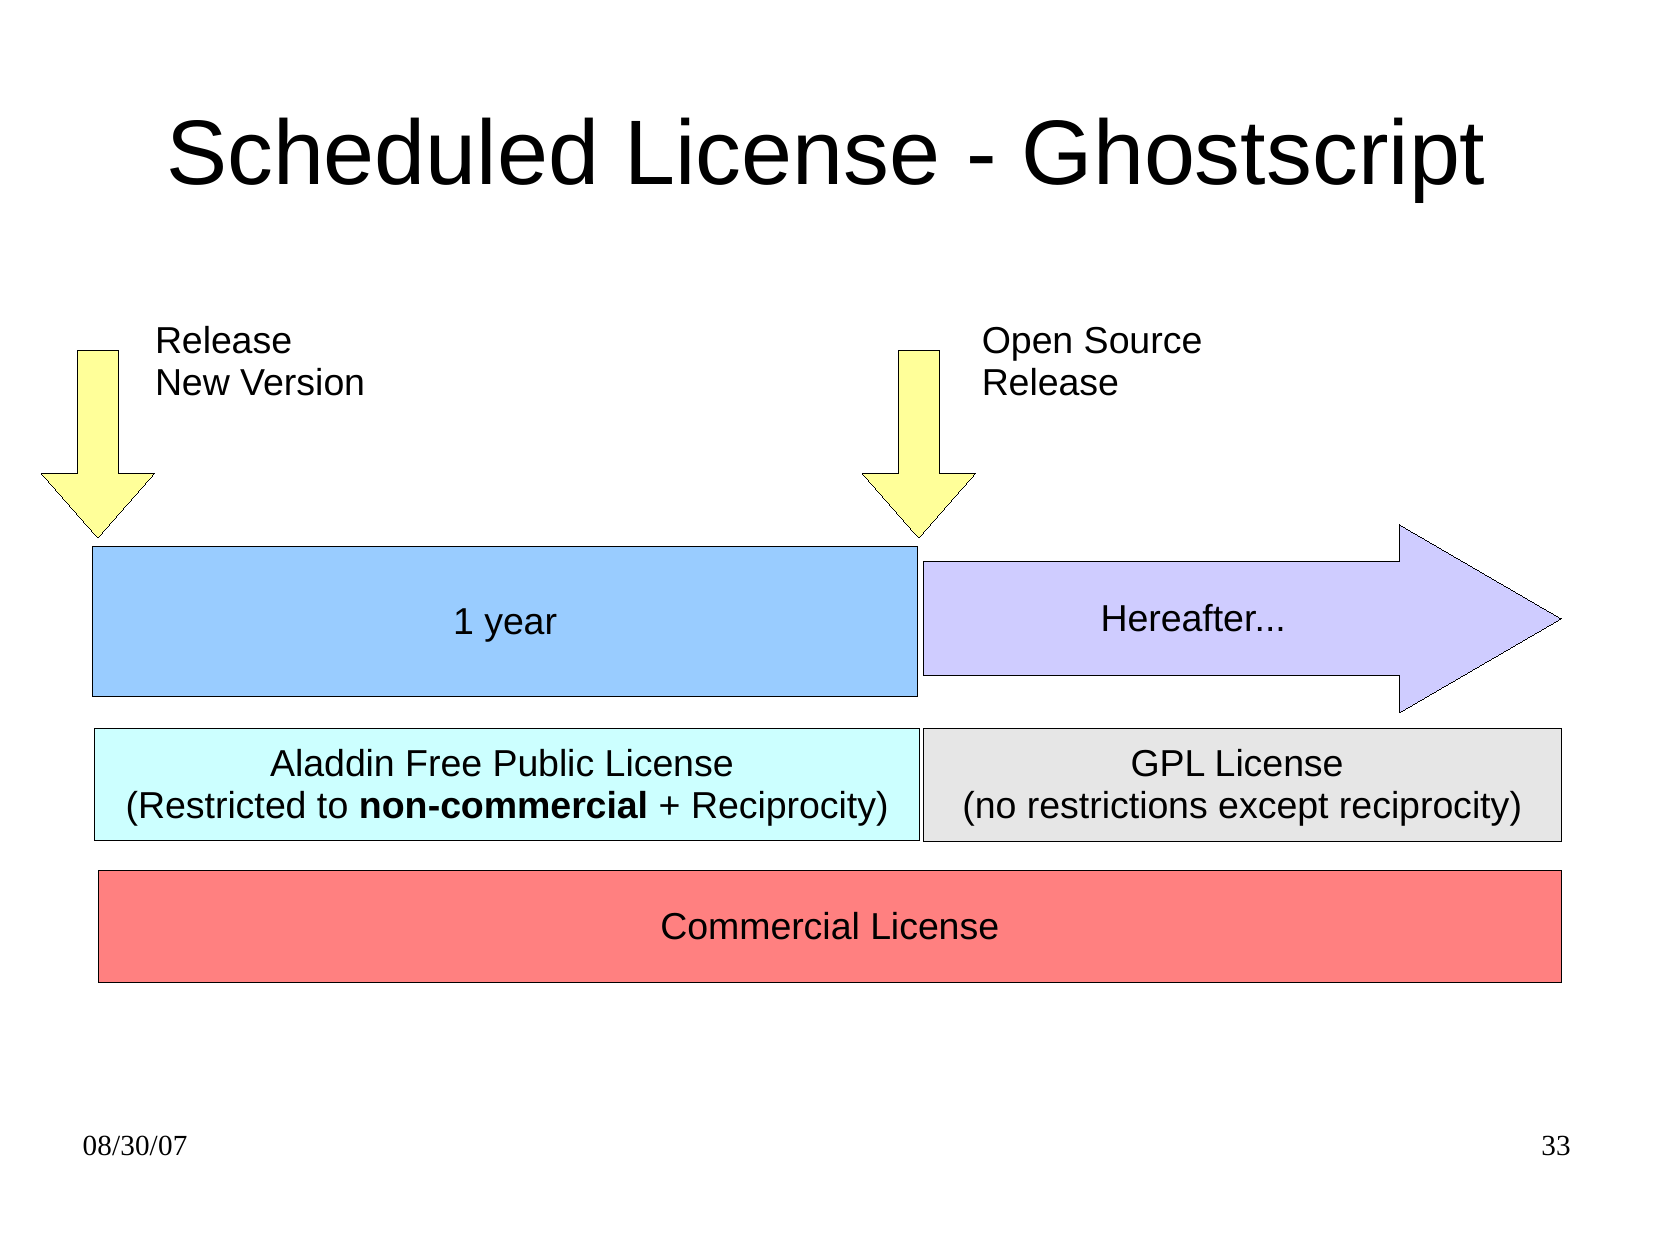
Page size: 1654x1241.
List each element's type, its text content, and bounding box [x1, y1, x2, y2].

text_box [862, 350, 976, 538]
text_box 1 year [92, 546, 918, 697]
text_box Commercial License [98, 870, 1562, 983]
text_box Aladdin Free Public License (Restricted to non-commercial + Reciprocity) [94, 728, 920, 841]
text_box Open Source Release [967, 311, 1268, 411]
text_box [41, 350, 155, 538]
text_box Hereafter... [923, 524, 1562, 713]
text_box GPL License (no restrictions except reciprocity) [923, 728, 1562, 842]
title Scheduled License - Ghostscript [82, 49, 1571, 257]
text_box Release New Version [140, 311, 441, 411]
